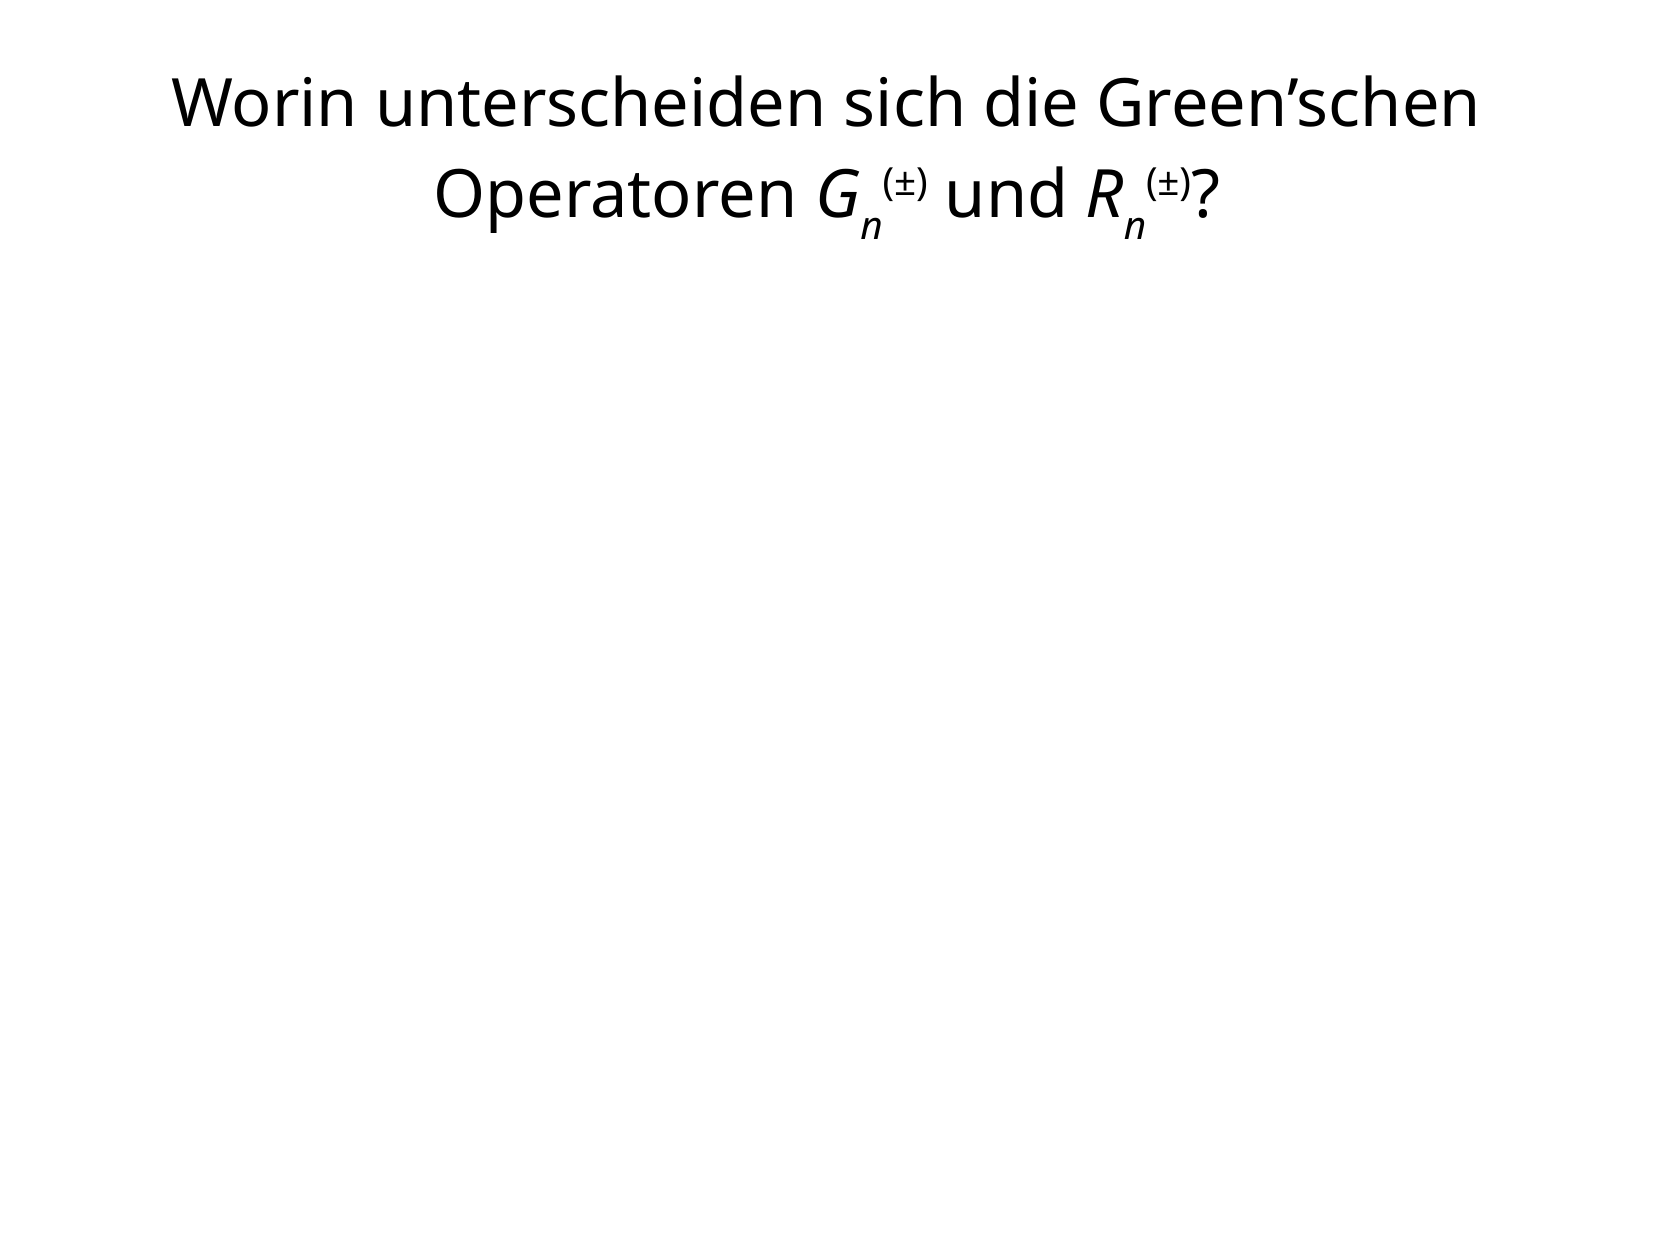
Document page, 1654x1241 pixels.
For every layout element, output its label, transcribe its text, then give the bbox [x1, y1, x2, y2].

title Worin unterscheiden sich die Green’schen Operatoren Gn(±) und Rn(±)? [82, 49, 1571, 257]
